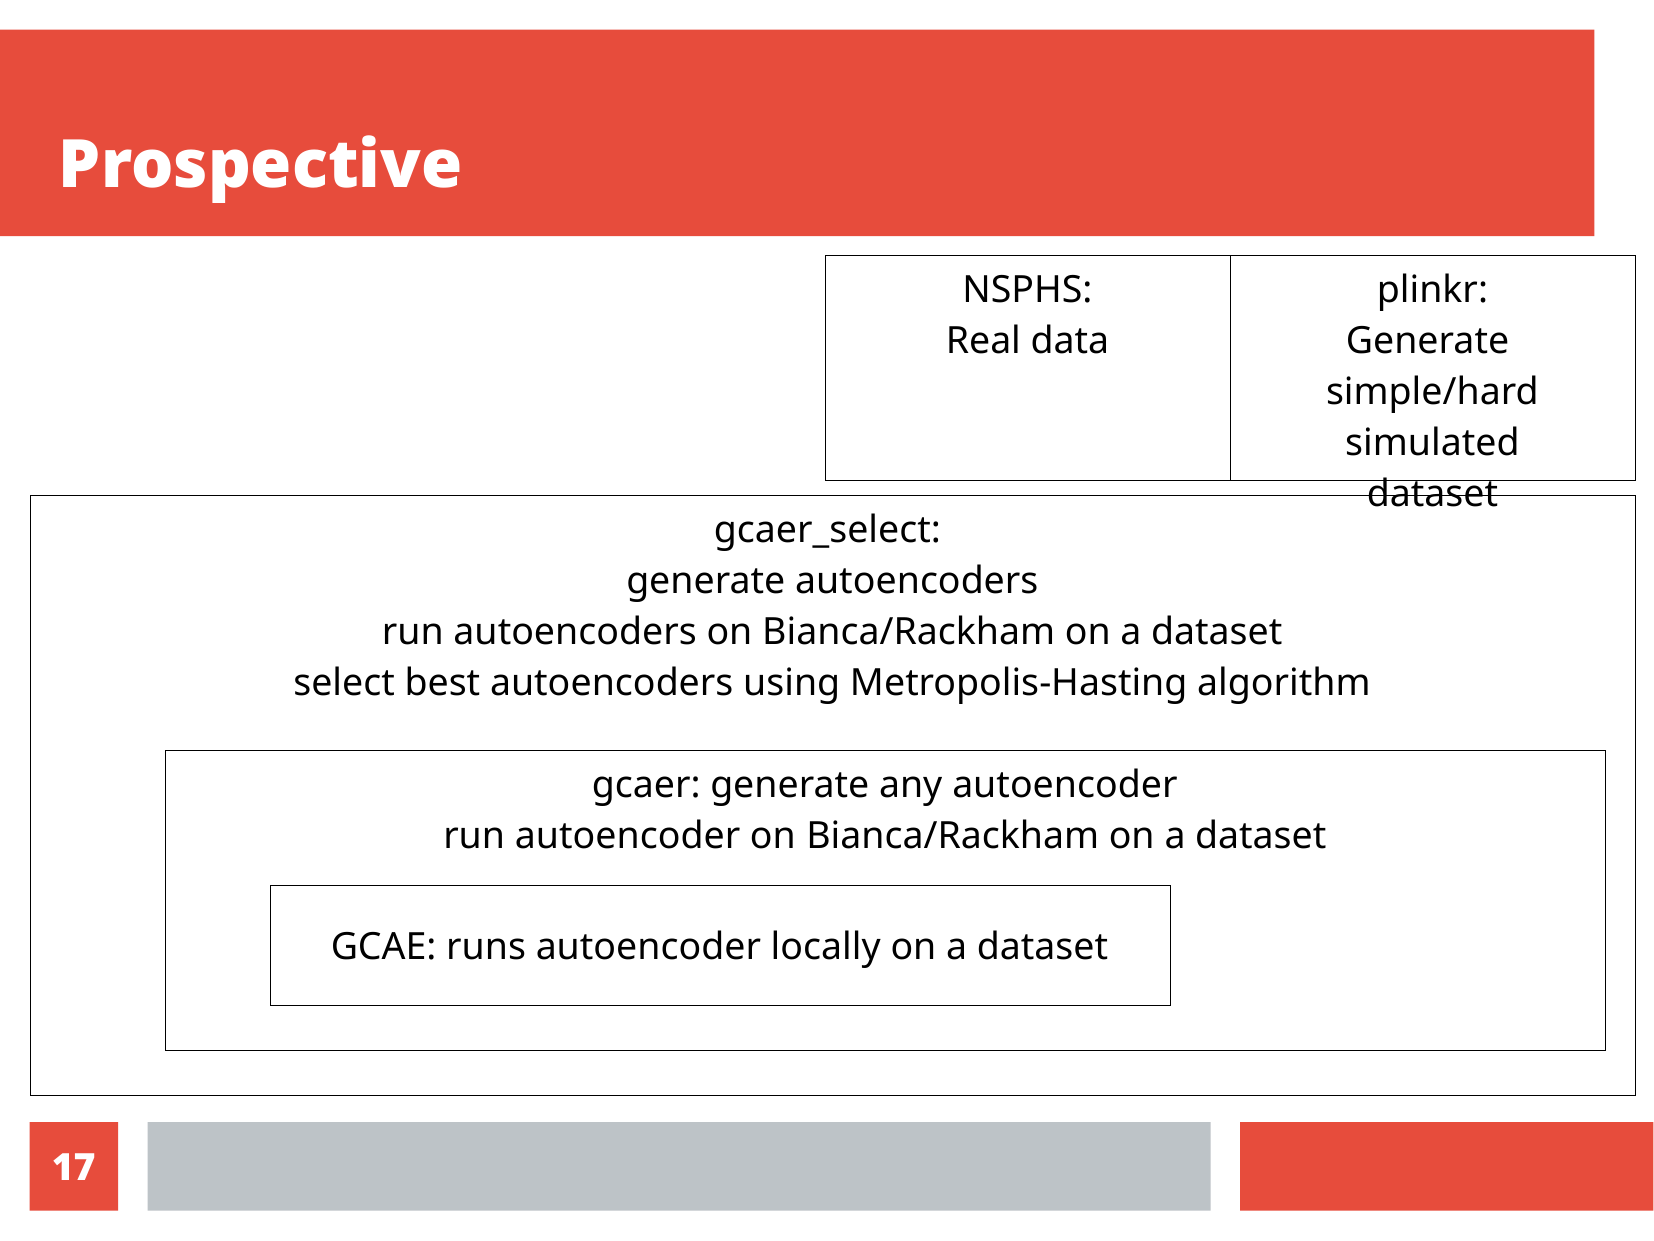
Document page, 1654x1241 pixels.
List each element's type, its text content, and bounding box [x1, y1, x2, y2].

text_box plinkr: Generate simple/hard simulated dataset [1231, 255, 1636, 481]
title Prospective [59, 59, 1595, 207]
text_box gcaer_select: generate autoencoders run autoencoders on Bianca/Rackham on a dataset select best autoencoders using Metropolis-Hasting algorithm [30, 495, 1636, 1096]
text_box NSPHS: Real data [825, 255, 1231, 481]
